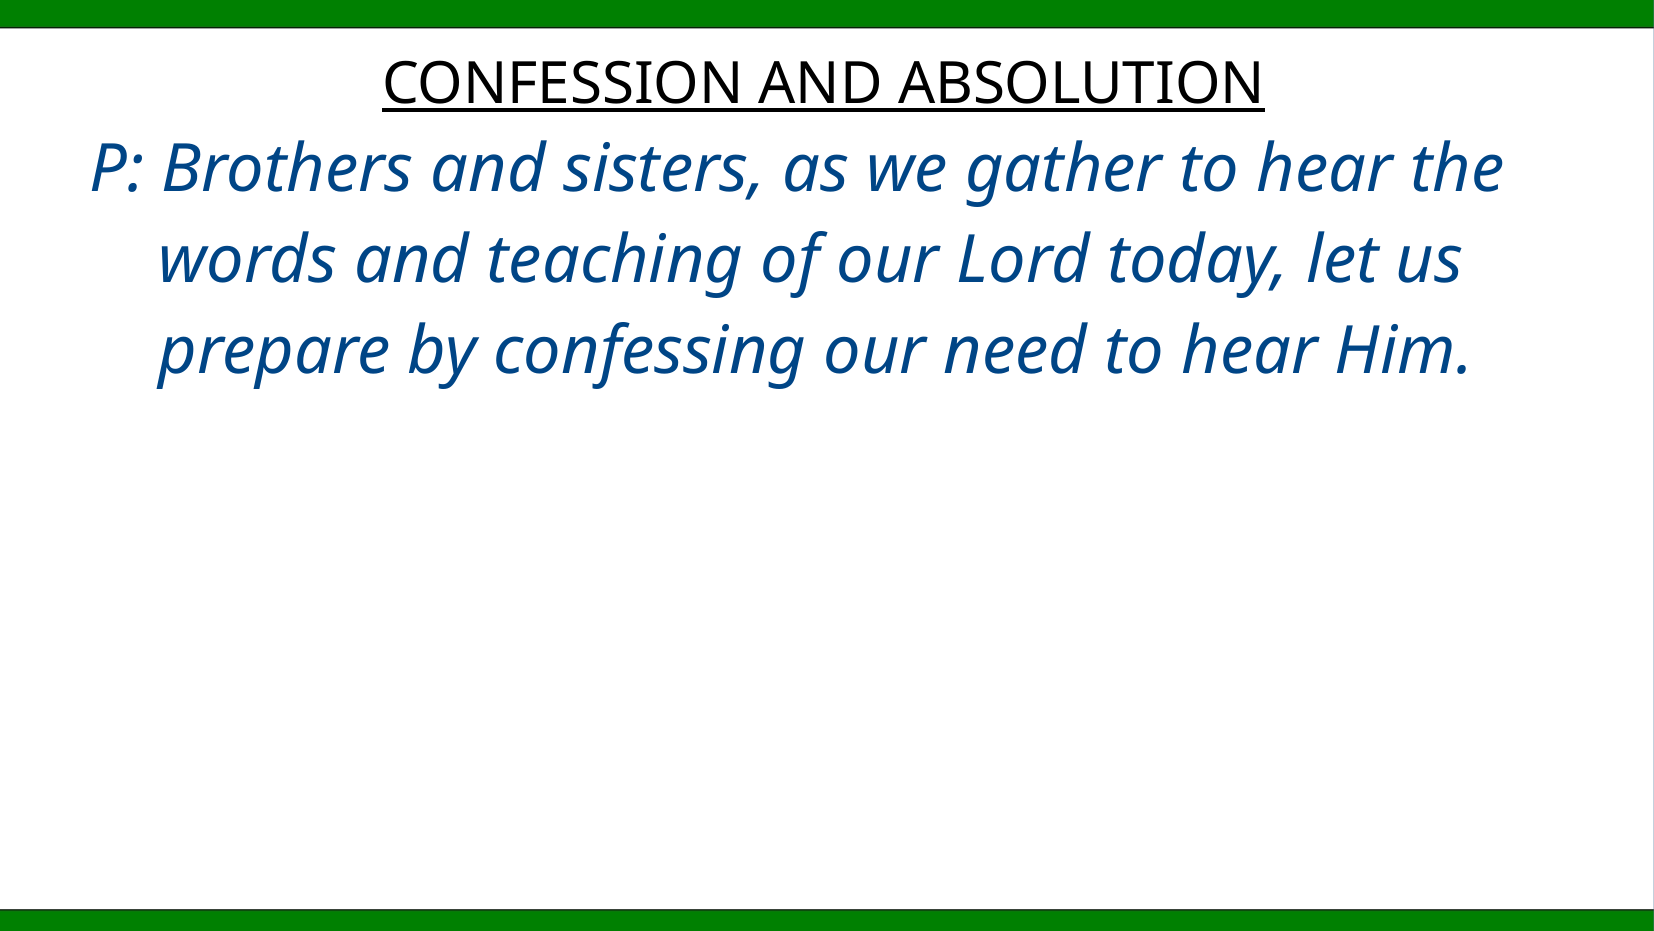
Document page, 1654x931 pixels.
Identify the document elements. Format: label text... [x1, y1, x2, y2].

text_box CONFESSION AND ABSOLUTION P: Brothers and sisters, as we gather to hear the words and teaching of our Lord today, let us prepare by confessing our need to hear Him. [75, 34, 1573, 393]
picture [0, 0, 1654, 931]
